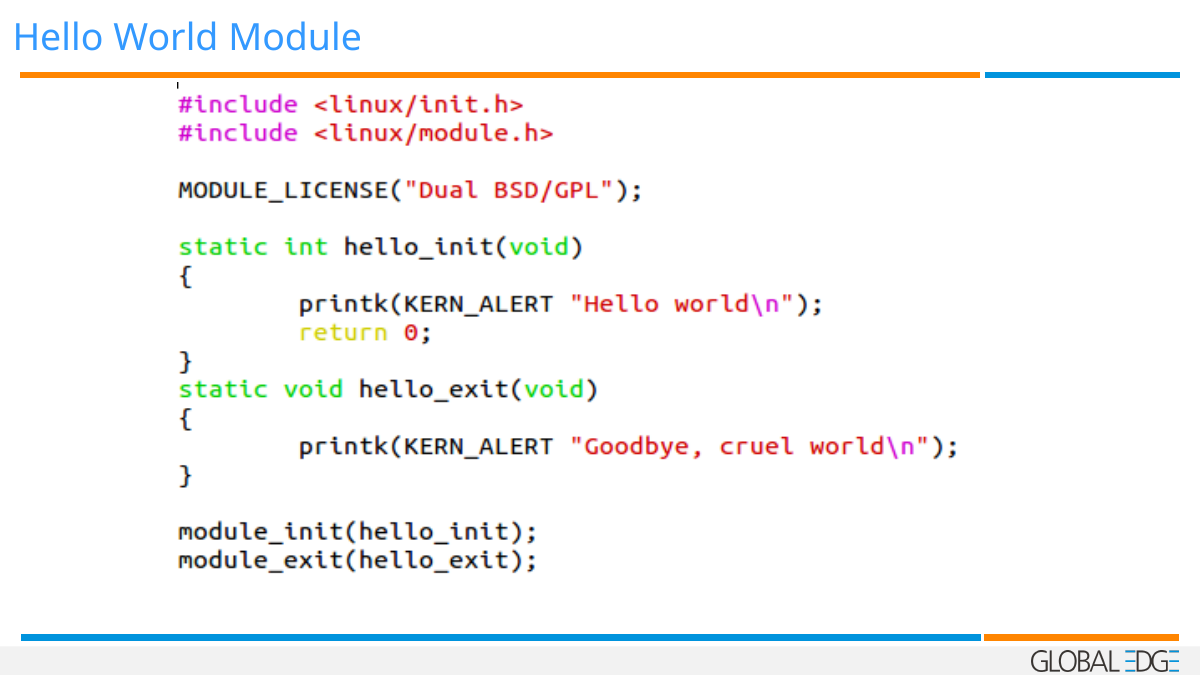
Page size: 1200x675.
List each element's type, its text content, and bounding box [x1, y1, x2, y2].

picture [1031, 650, 1179, 672]
title Hello World Module [12, 9, 1088, 63]
picture [177, 82, 974, 626]
